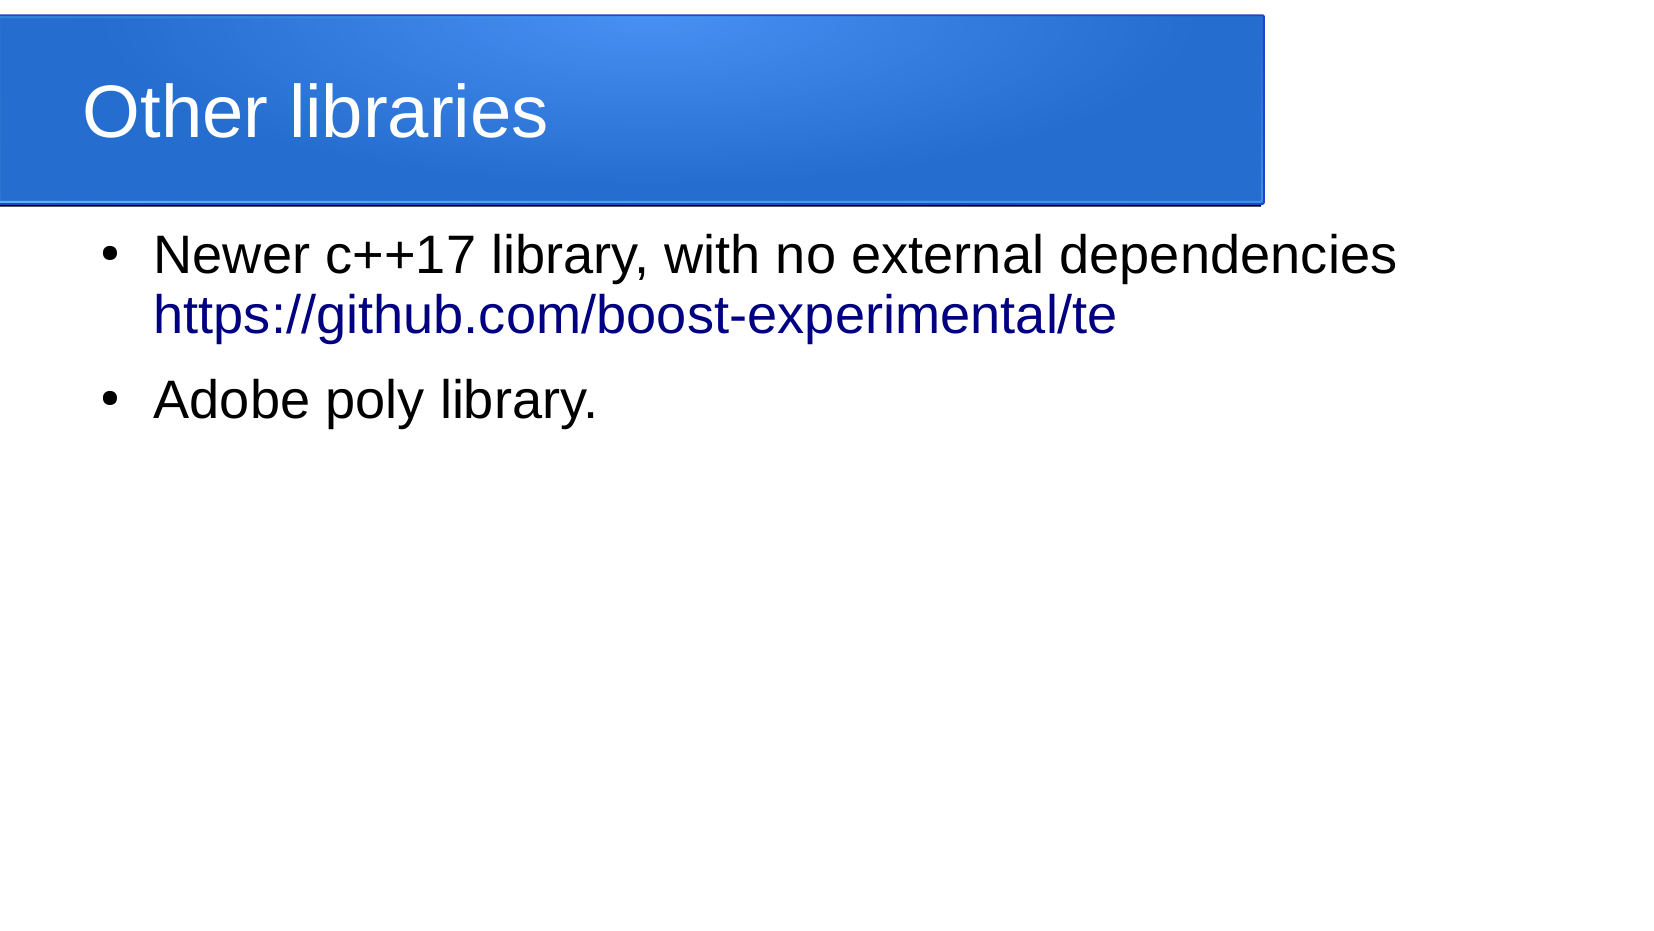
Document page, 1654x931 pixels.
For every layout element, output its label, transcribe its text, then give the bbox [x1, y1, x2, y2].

title Other libraries [82, 35, 1235, 189]
list Newer c++17 library, with no external dependencieshttps://github.com/boost-experimental/te Adobe poly library. [82, 224, 1571, 764]
